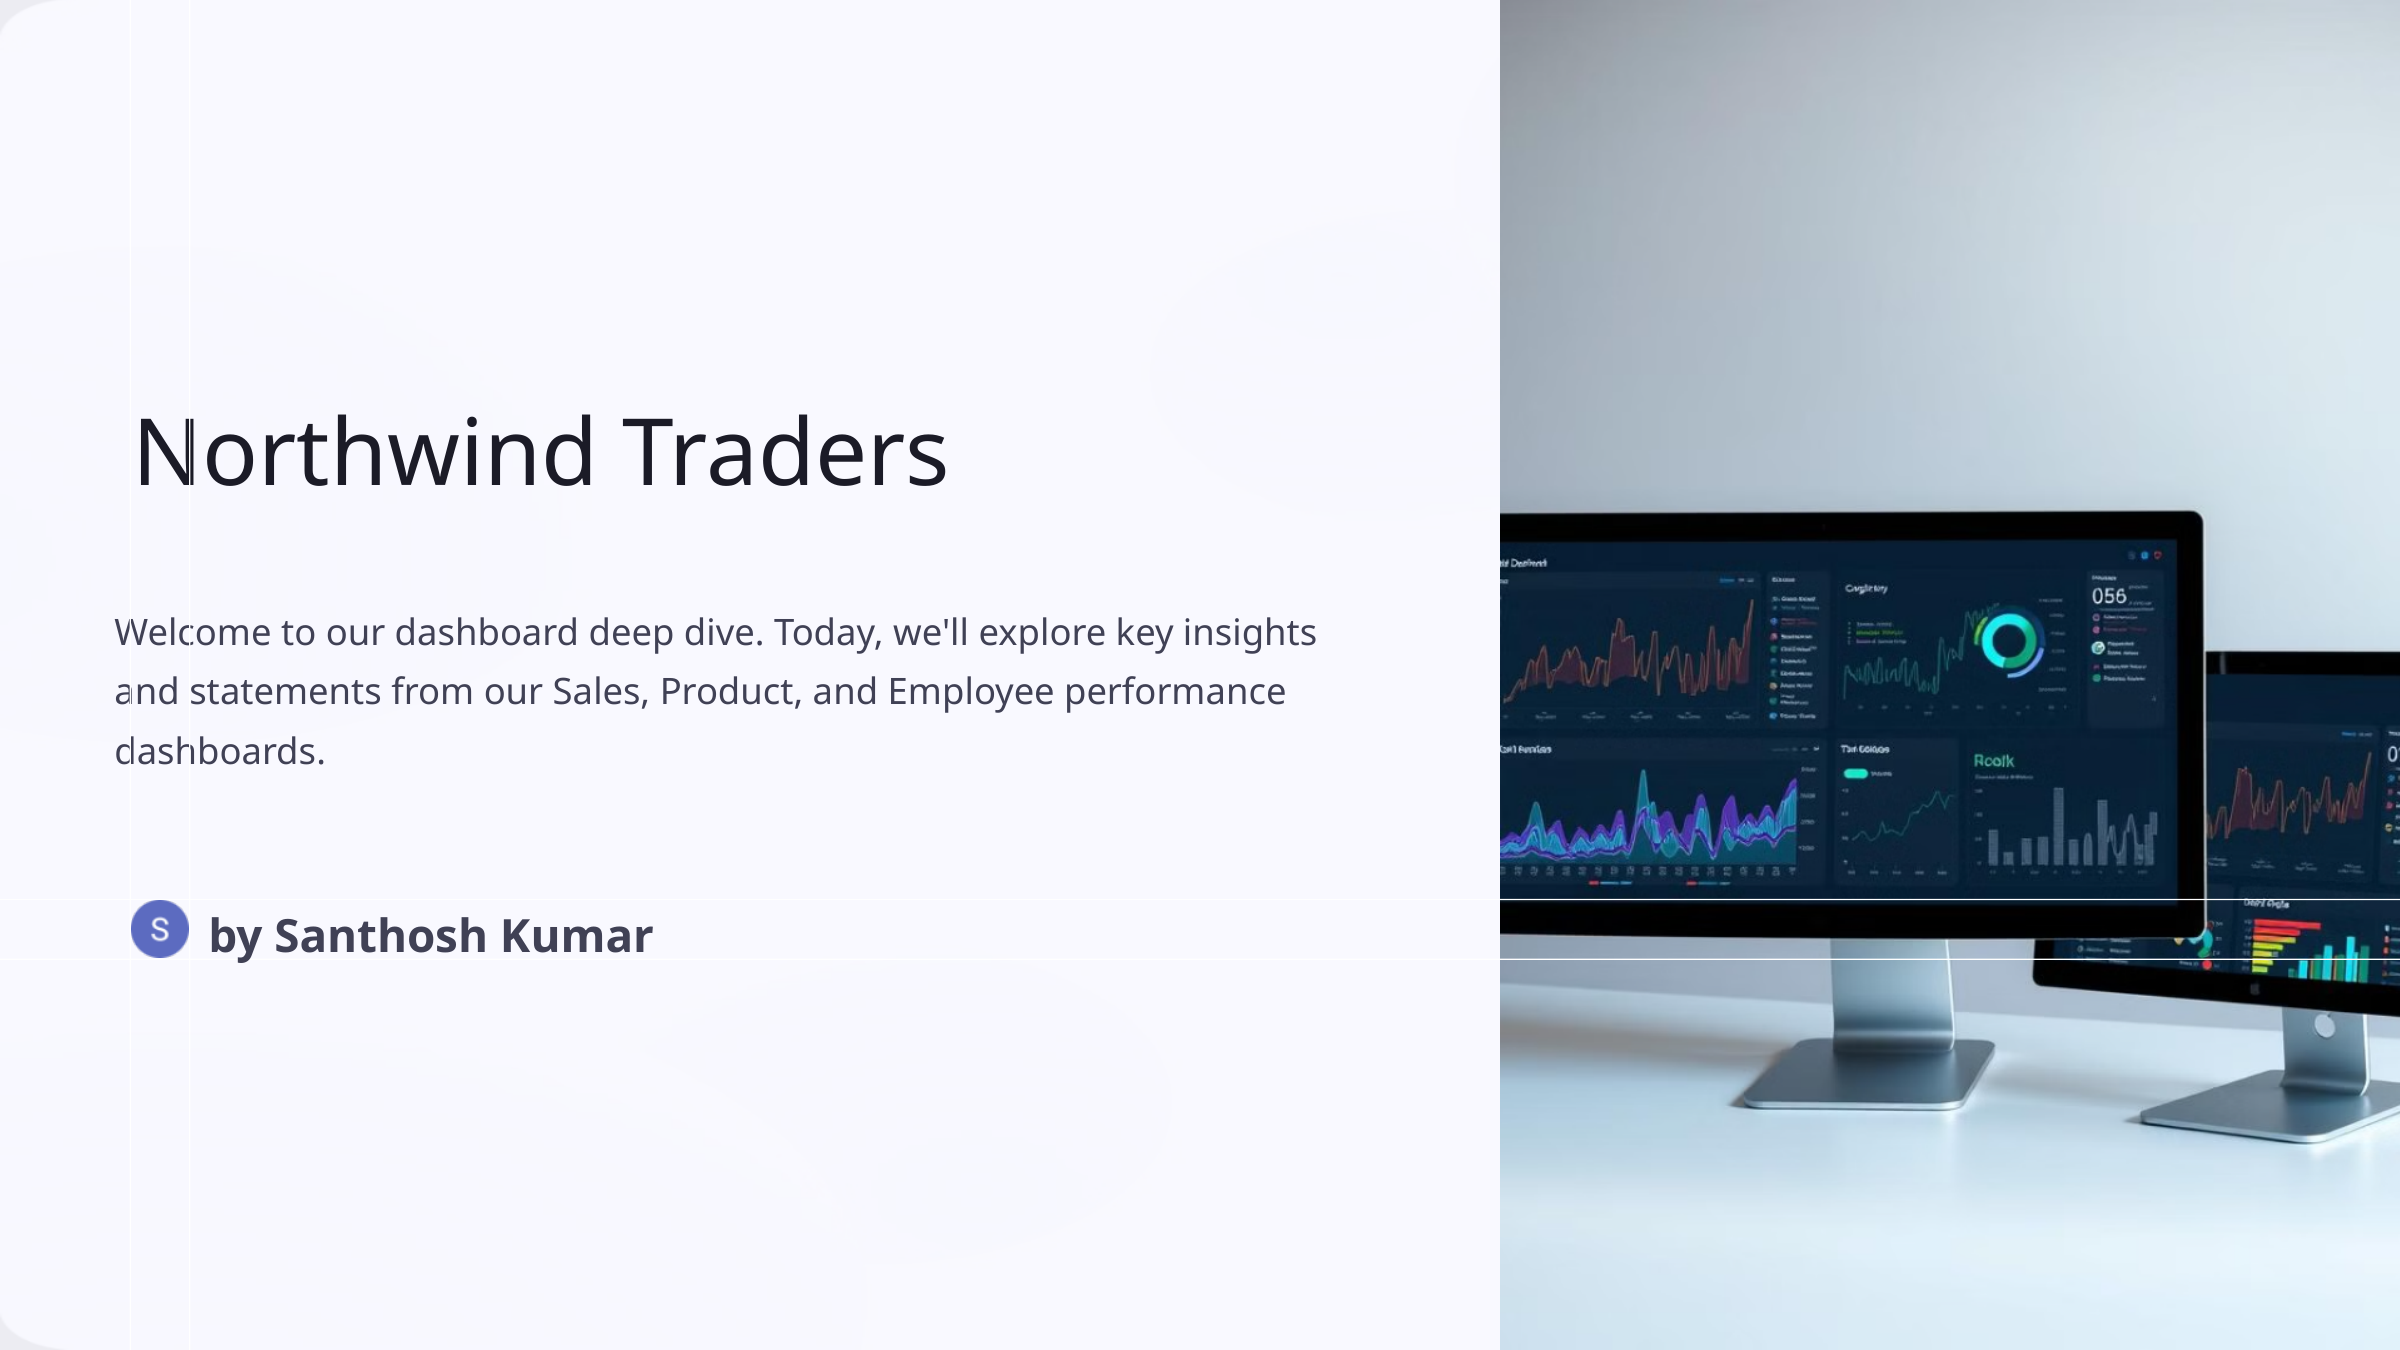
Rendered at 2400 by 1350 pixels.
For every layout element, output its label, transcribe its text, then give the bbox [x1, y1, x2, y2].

text_box Northwind Traders [191, 388, 1245, 544]
picture [1500, 901, 2400, 958]
picture [1500, 0, 2400, 898]
text_box Northwind Traders [132, 388, 189, 544]
text_box Welcome to our dashboard deep dive. Today, we'll explore key insights and statements from our Sales, Product, and Employee performance dashboards. [114, 594, 129, 855]
text_box Welcome to our dashboard deep dive. Today, we'll explore key insights and statements from our Sales, Product, and Employee performance dashboards. [191, 594, 1370, 855]
picture [1500, 960, 2400, 1350]
text_box Welcome to our dashboard deep dive. Today, we'll explore key insights and statements from our Sales, Product, and Employee performance dashboards. [131, 594, 189, 855]
text_box by Santhosh Kumar [208, 897, 518, 962]
picture [131, 900, 189, 958]
